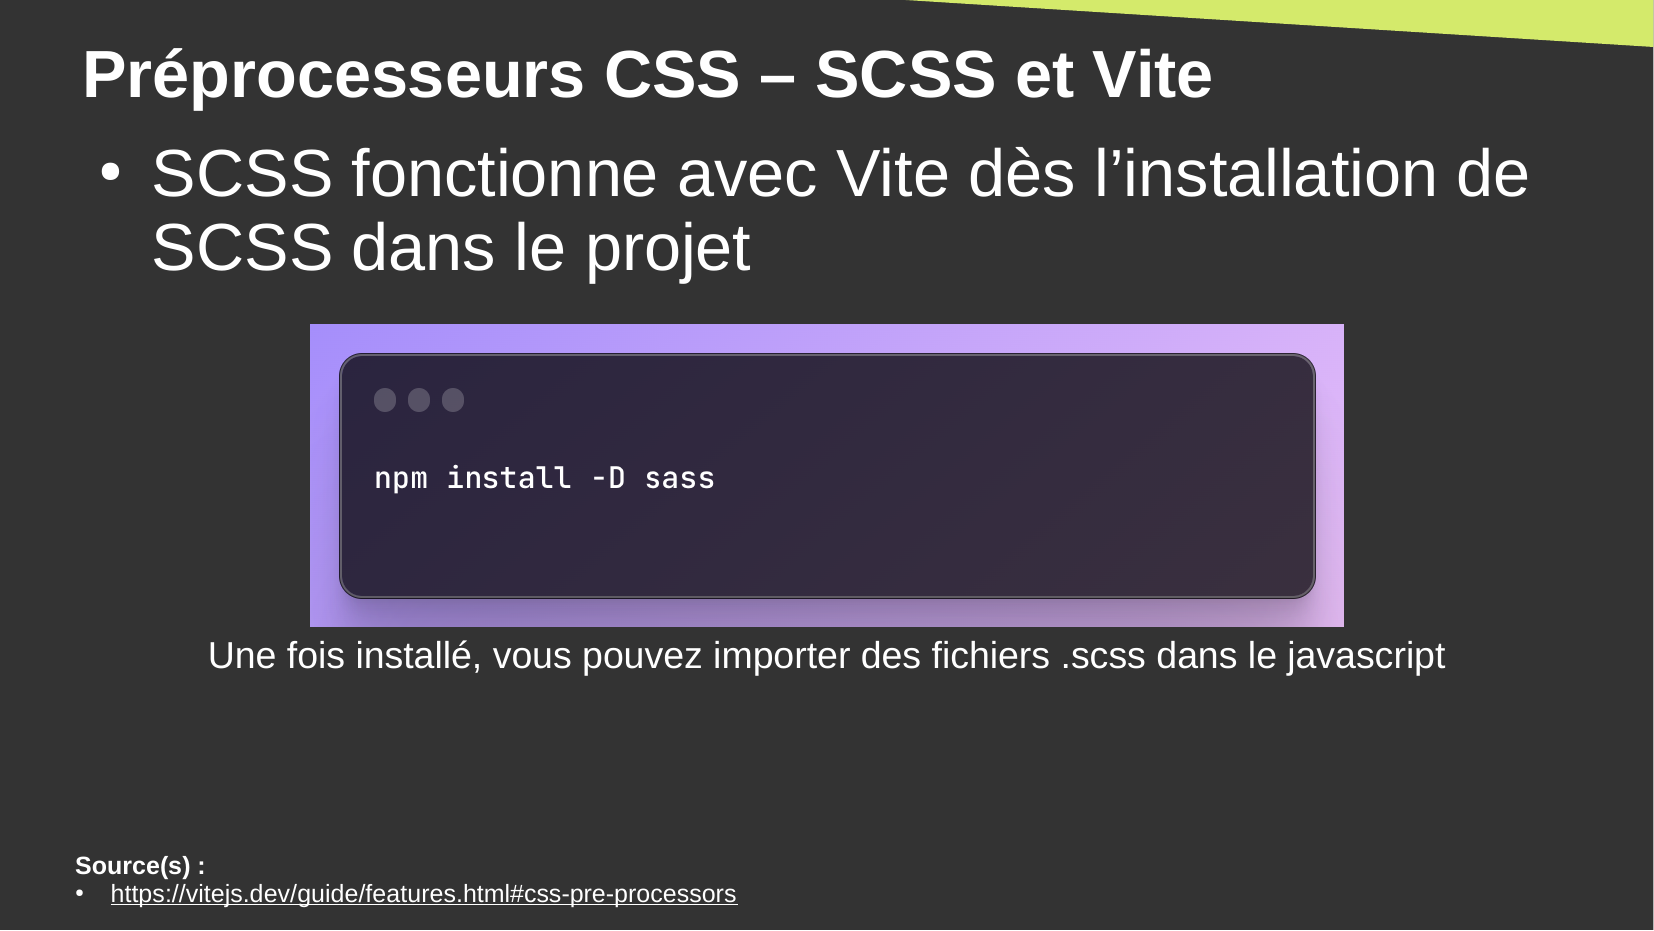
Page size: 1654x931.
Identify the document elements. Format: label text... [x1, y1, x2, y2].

list SCSS fonctionne avec Vite dès l’installation de SCSS dans le projet [80, 135, 1620, 296]
picture [310, 324, 1344, 626]
title Préprocesseurs CSS – SCSS et Vite [82, 37, 1571, 114]
text_box Une fois installé, vous pouvez importer des fichiers .scss dans le javascript [112, 626, 1541, 726]
text_box Source(s) : https://vitejs.dev/guide/features.html#css-pre-processors [60, 844, 1546, 917]
text_box [905, 0, 1654, 48]
